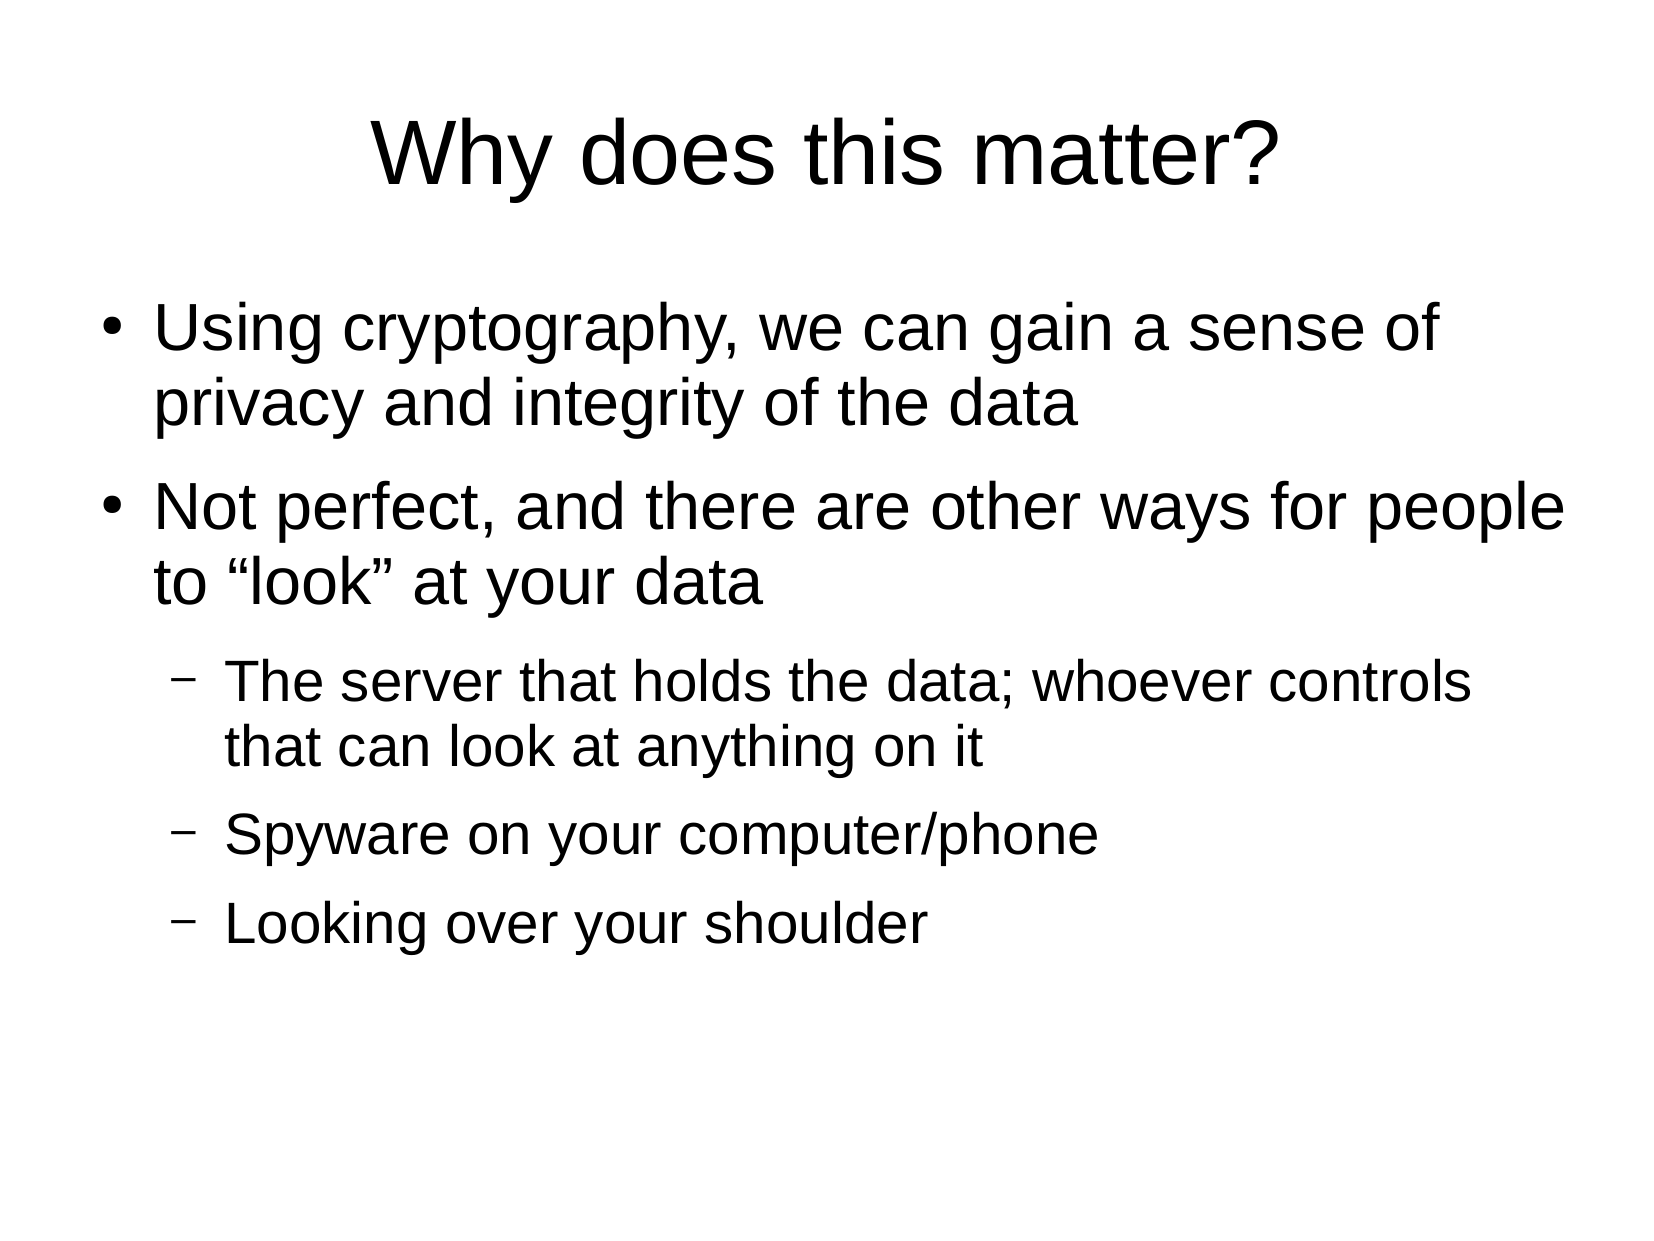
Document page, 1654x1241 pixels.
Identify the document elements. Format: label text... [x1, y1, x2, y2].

title Why does this matter? [82, 49, 1571, 257]
list Using cryptography, we can gain a sense of privacy and integrity of the data Not perfect, and there are other ways for people to “look” at your data The server that holds the data; whoever controls that can look at anything on it Spyware on your computer/phone Looking over your shoulder [82, 290, 1571, 1010]
